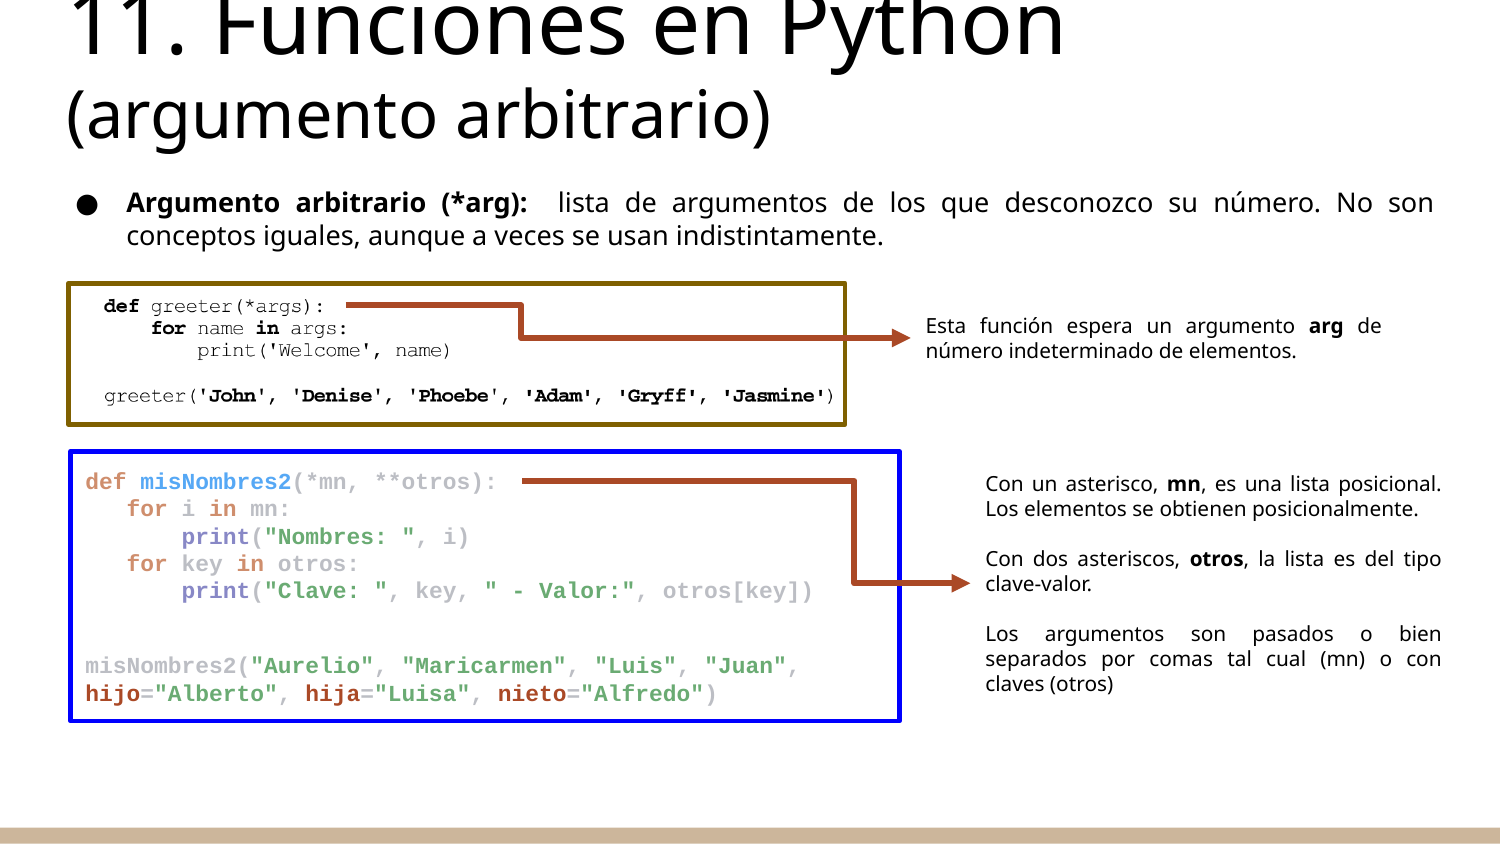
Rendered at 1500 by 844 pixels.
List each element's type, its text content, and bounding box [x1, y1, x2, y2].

text_box def misNombres2(*mn, **otros): for i in mn: print("Nombres: ", i) for key in otros: print("Clave: ", key, " - Valor:", otros[key]) misNombres2("Aurelio", "Maricarmen", "Luis", "Juan", hijo="Alberto", hija="Luisa", nieto="Alfredo") [70, 451, 900, 722]
picture [70, 285, 843, 422]
text_box Argumento arbitrario (*arg): lista de argumentos de los que desconozco su número. No son conceptos iguales, aunque a veces se usan indistintamente. [36, 160, 1449, 276]
title 11. Funciones en Python (argumento arbitrario) [51, 30, 1449, 160]
text_box Con un asterisco, mn, es una lista posicional. Los elementos se obtienen posicionalmente. Con dos asteriscos, otros, la lista es del tipo clave-valor. Los argumentos son pasados o bien separados por comas tal cual (mn) o con claves (otros) [970, 463, 1457, 704]
text_box Esta función espera un argumento arg de número indeterminado de elementos. [910, 307, 1397, 369]
